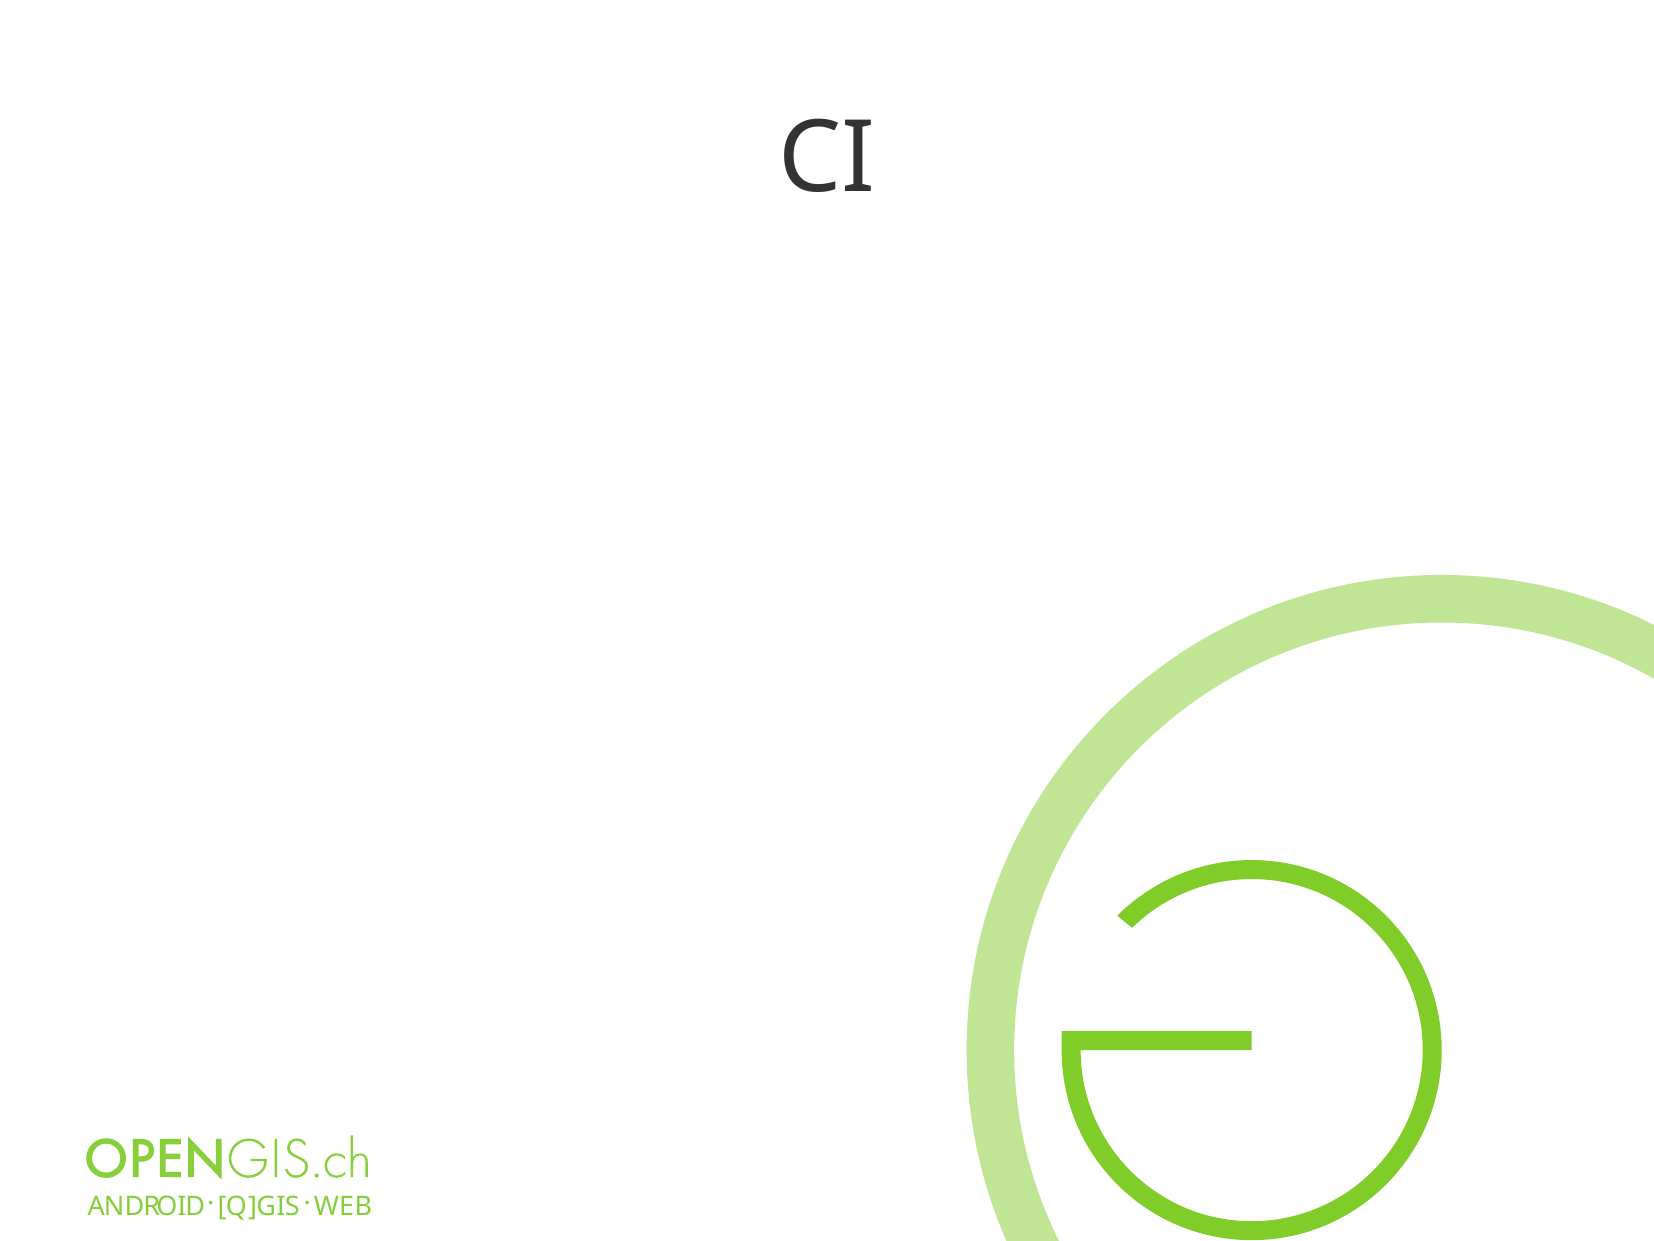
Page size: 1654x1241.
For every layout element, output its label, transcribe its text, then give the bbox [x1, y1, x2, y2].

title CI [82, 49, 1571, 257]
